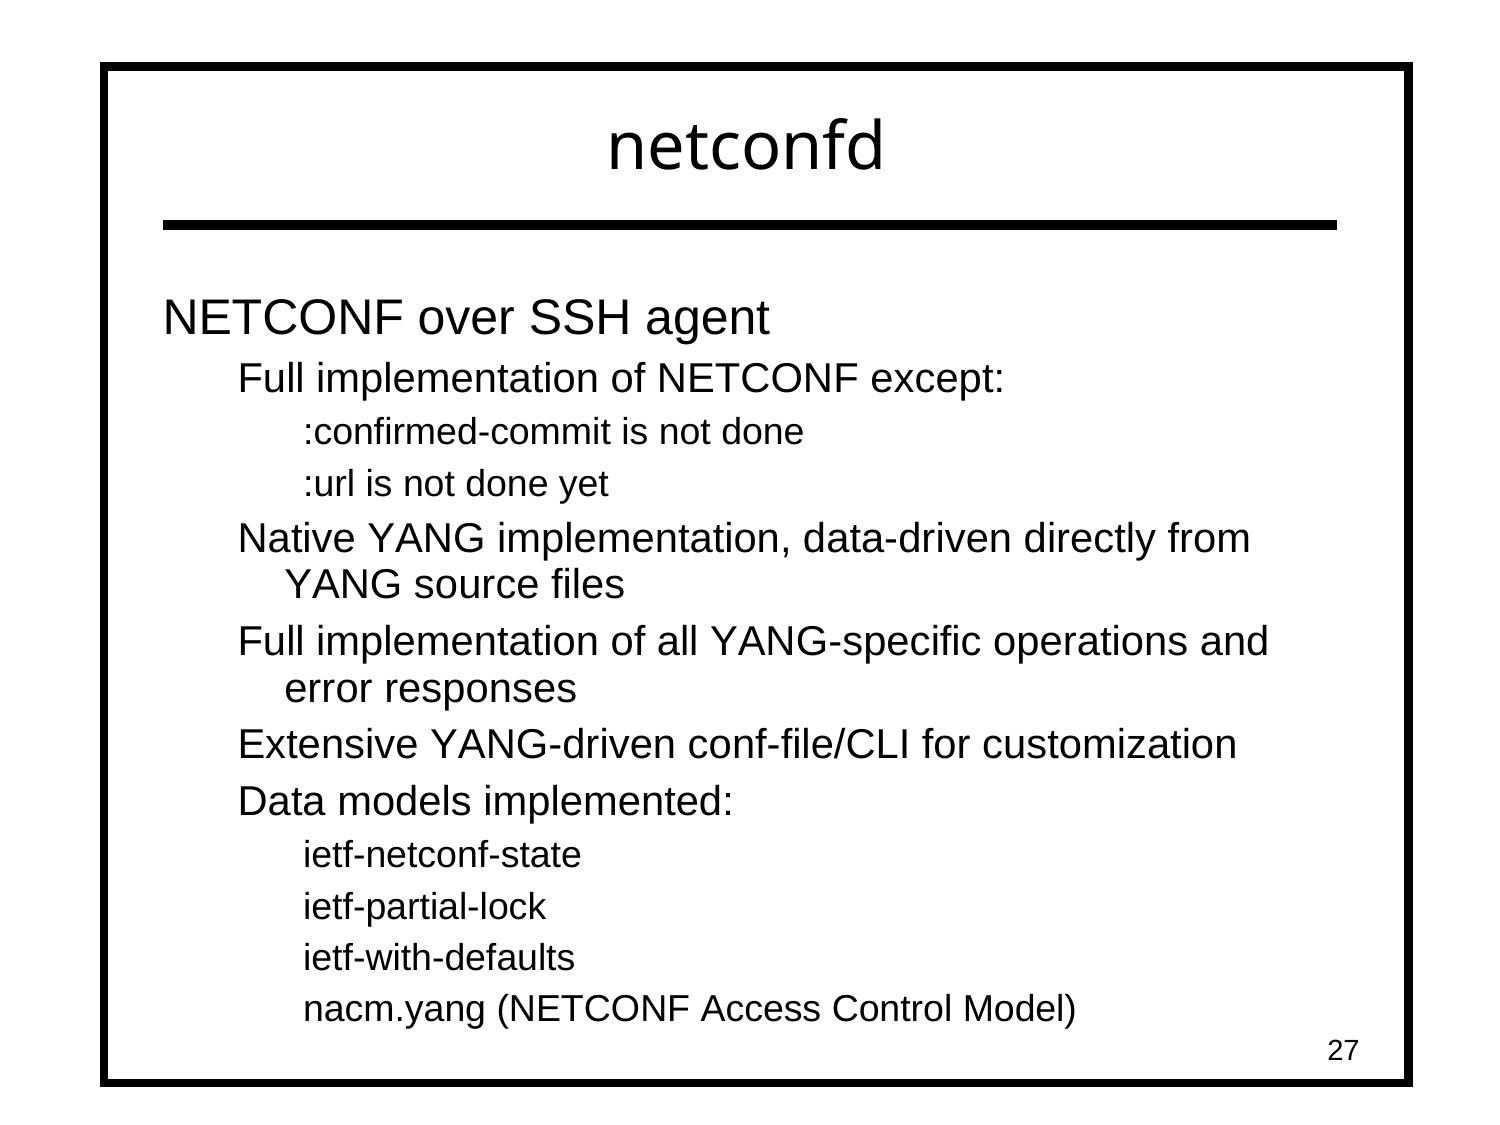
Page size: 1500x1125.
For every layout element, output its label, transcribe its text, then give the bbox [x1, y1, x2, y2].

list NETCONF over SSH agent Full implementation of NETCONF except: :confirmed-commit is not done :url is not done yet Native YANG implementation, data-driven directly from YANG source files Full implementation of all YANG-specific operations and error responses Extensive YANG-driven conf-file/CLI for customization Data models implemented: ietf-netconf-state ietf-partial-lock ietf-with-defaults nacm.yang (NETCONF Access Control Model) [162, 288, 1338, 1030]
title netconfd [162, 82, 1332, 206]
